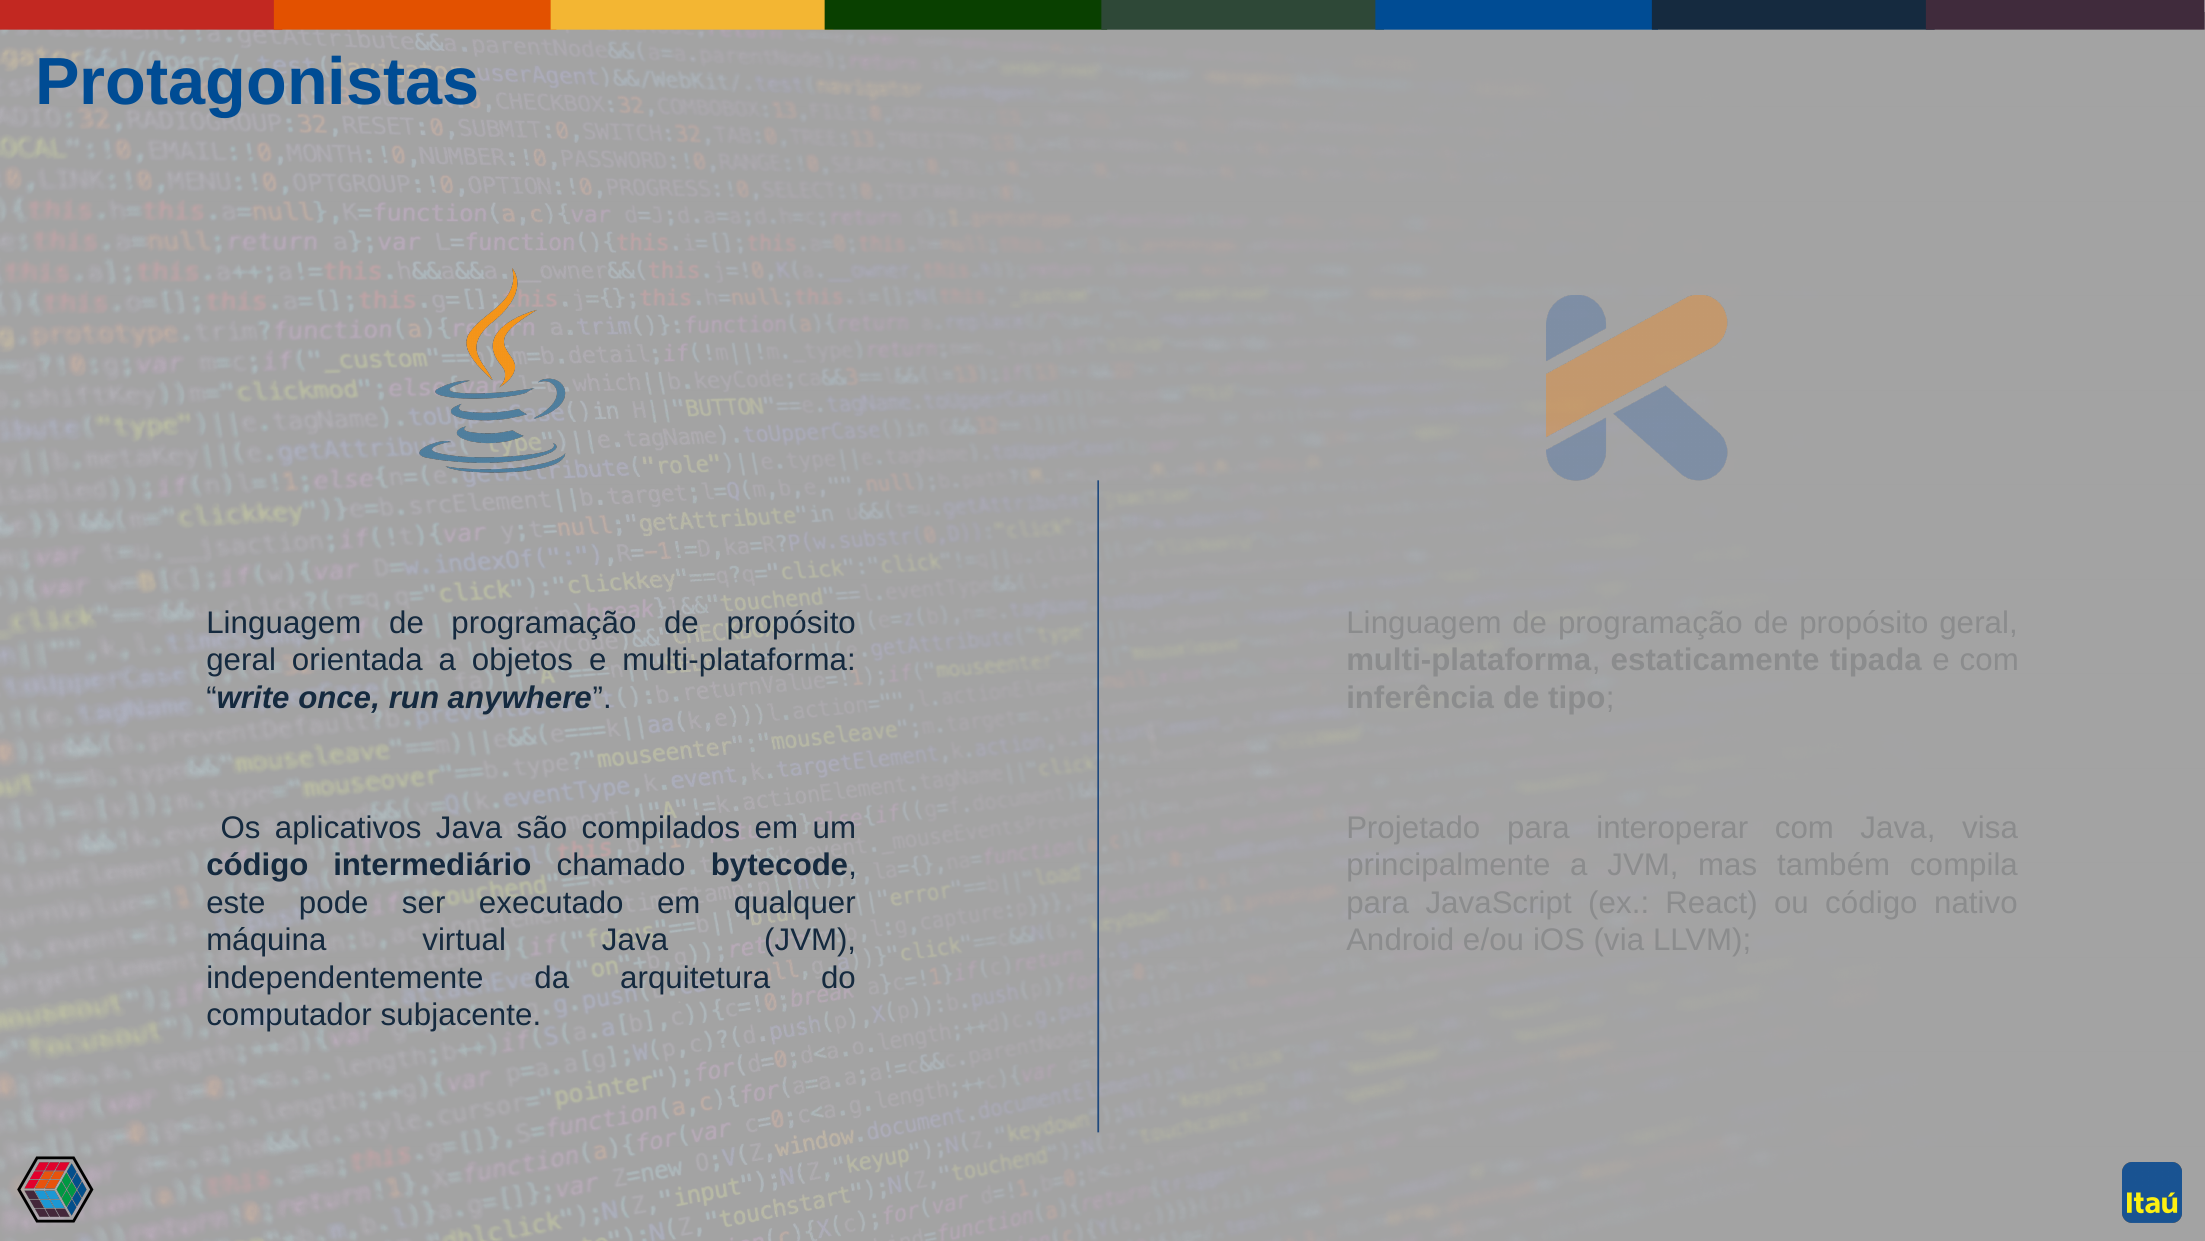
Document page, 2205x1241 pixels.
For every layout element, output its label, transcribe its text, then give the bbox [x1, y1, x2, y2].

title Protagonistas [35, 44, 2020, 120]
picture [1543, 295, 1730, 481]
text_box Linguagem de programação de propósito geral orientada a objetos e multi-plataforma: “write once, run anywhere”. Os aplicativos Java são compilados em um código intermediário chamado bytecode, este pode ser executado em qualquer máquina virtual Java (JVM), independentemente da arquitetura do computador subjacente. [191, 594, 872, 1091]
picture [15, 1149, 95, 1229]
picture [2122, 1162, 2182, 1223]
picture [415, 268, 570, 481]
text_box Linguagem de programação de propósito geral, multi-plataforma, estaticamente tipada e com inferência de tipo; Projetado para interoperar com Java, visa principalmente a JVM, mas também compila para JavaScript (ex.: React) ou código nativo Android e/ou iOS (via LLVM); [1331, 594, 2034, 1021]
